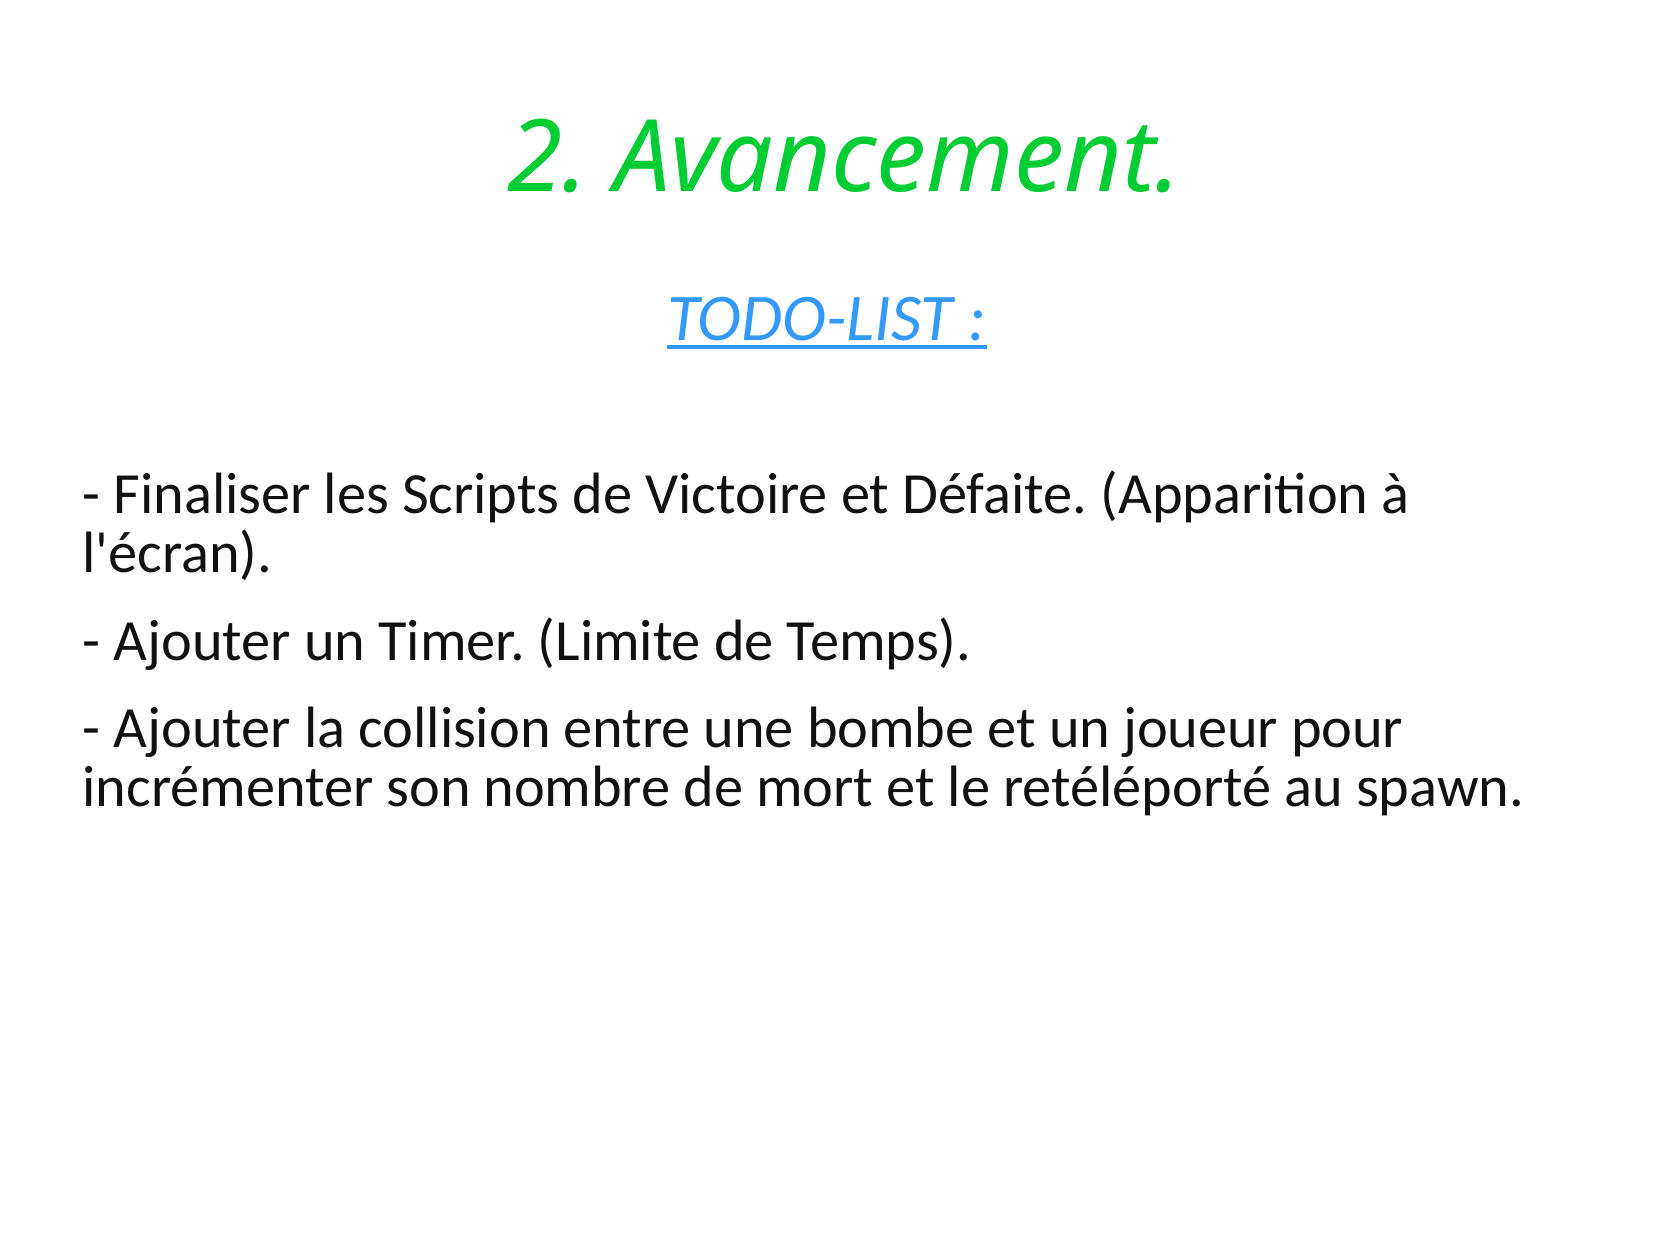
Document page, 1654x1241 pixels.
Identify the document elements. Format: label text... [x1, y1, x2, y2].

title 2. Avancement. [82, 49, 1571, 257]
list TODO-LIST : - Finaliser les Scripts de Victoire et Défaite. (Apparition à l'écran). - Ajouter un Timer. (Limite de Temps). - Ajouter la collision entre une bombe et un joueur pour incrémenter son nombre de mort et le retéléporté au spawn. [82, 290, 1571, 1109]
